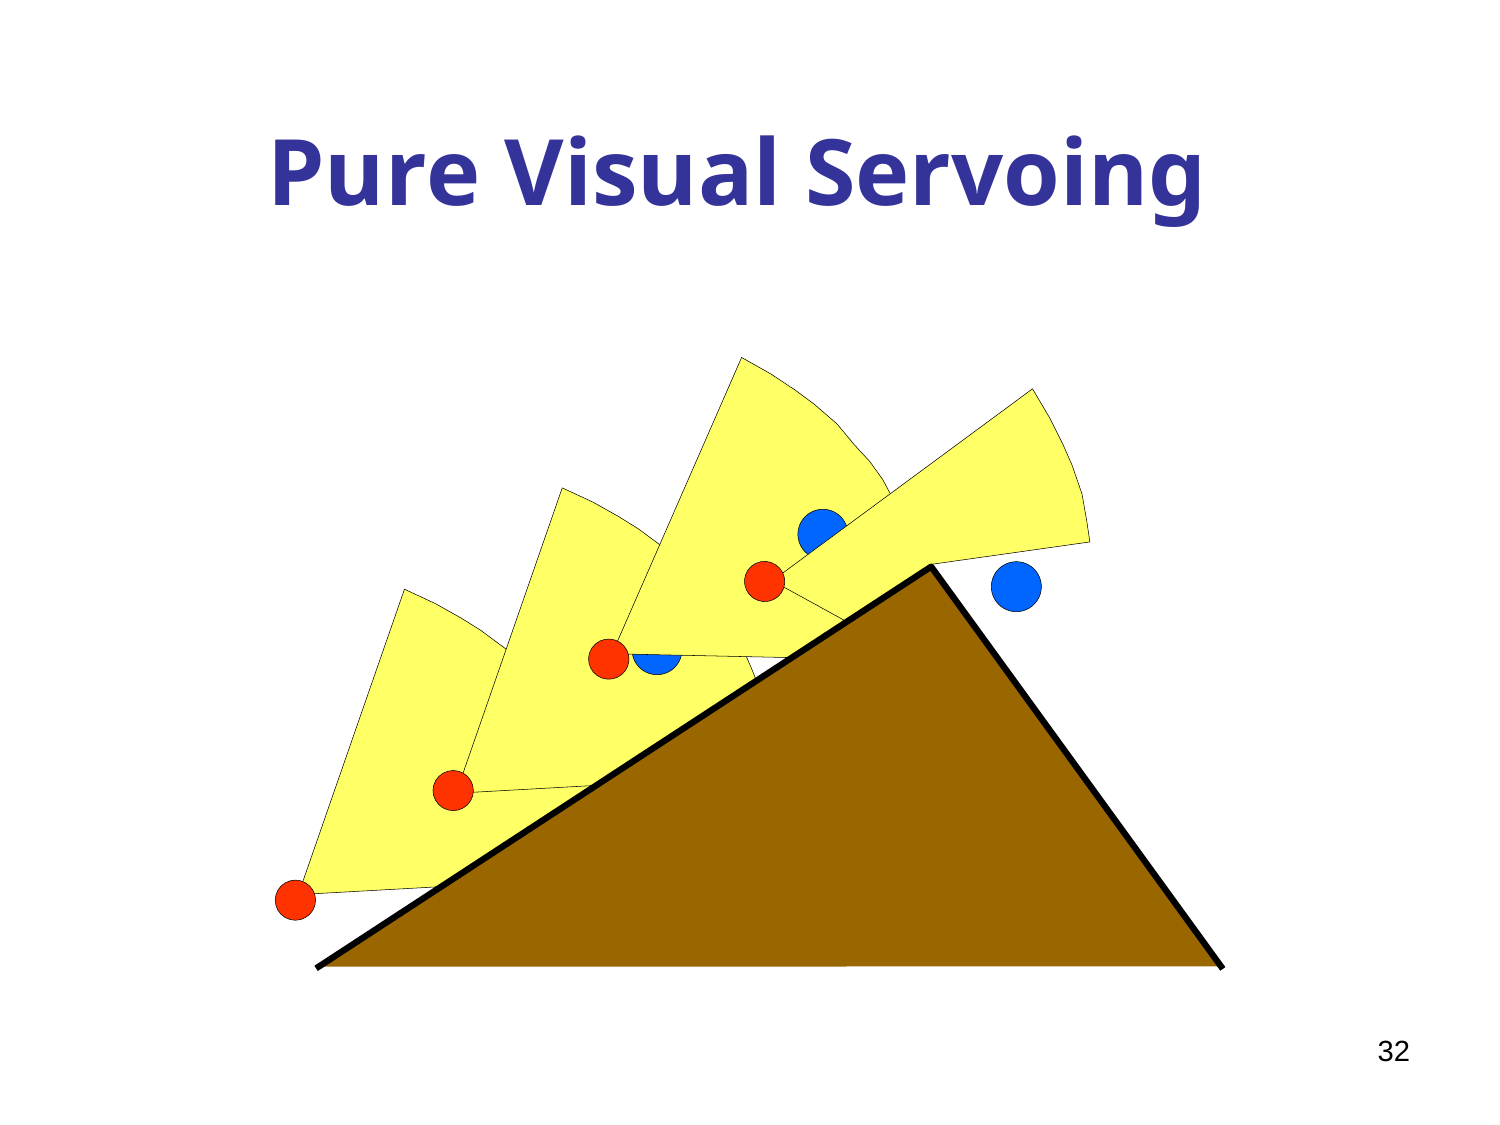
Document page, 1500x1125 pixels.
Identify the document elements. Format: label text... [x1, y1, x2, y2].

text_box [275, 357, 1222, 967]
title Pure Visual Servoing [99, 74, 1375, 263]
text_box <number> [1074, 1024, 1426, 1103]
text_box [991, 561, 1042, 612]
